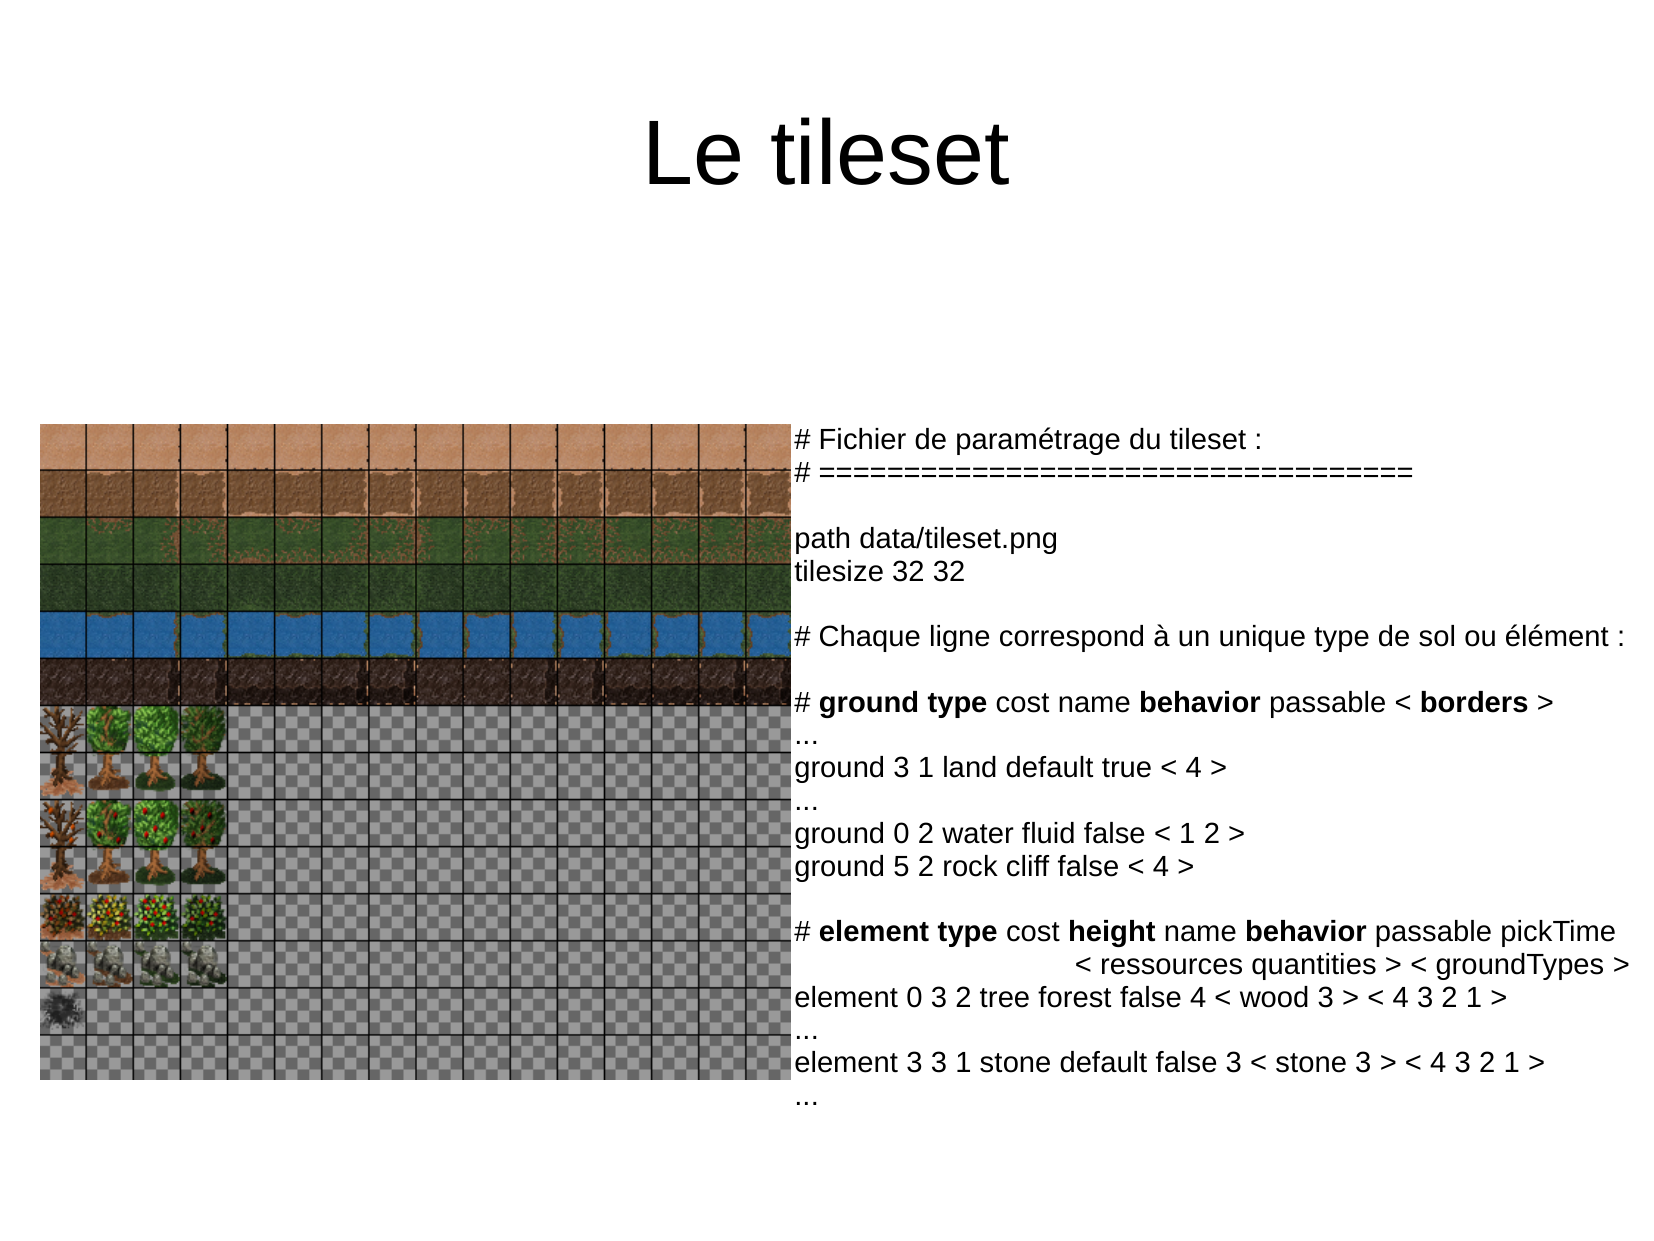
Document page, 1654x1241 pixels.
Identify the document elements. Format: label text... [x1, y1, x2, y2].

picture [40, 424, 779, 1081]
text_box # Fichier de paramétrage du tileset : # =================================== path data/tileset.png tilesize 32 32 # Chaque ligne correspond à un unique type de sol ou élément : # ground type cost name behavior passable < borders > ... ground 3 1 land default true < 4 > ... ground 0 2 water fluid false < 1 2 > ground 5 2 rock cliff false < 4 > # element type cost height name behavior passable pickTime < ressources quantities > < groundTypes > element 0 3 2 tree forest false 4 < wood 3 > < 4 3 2 1 > ... element 3 3 1 stone default false 3 < stone 3 > < 4 3 2 1 > ... [779, 415, 1654, 1241]
title Le tileset [82, 49, 1571, 257]
